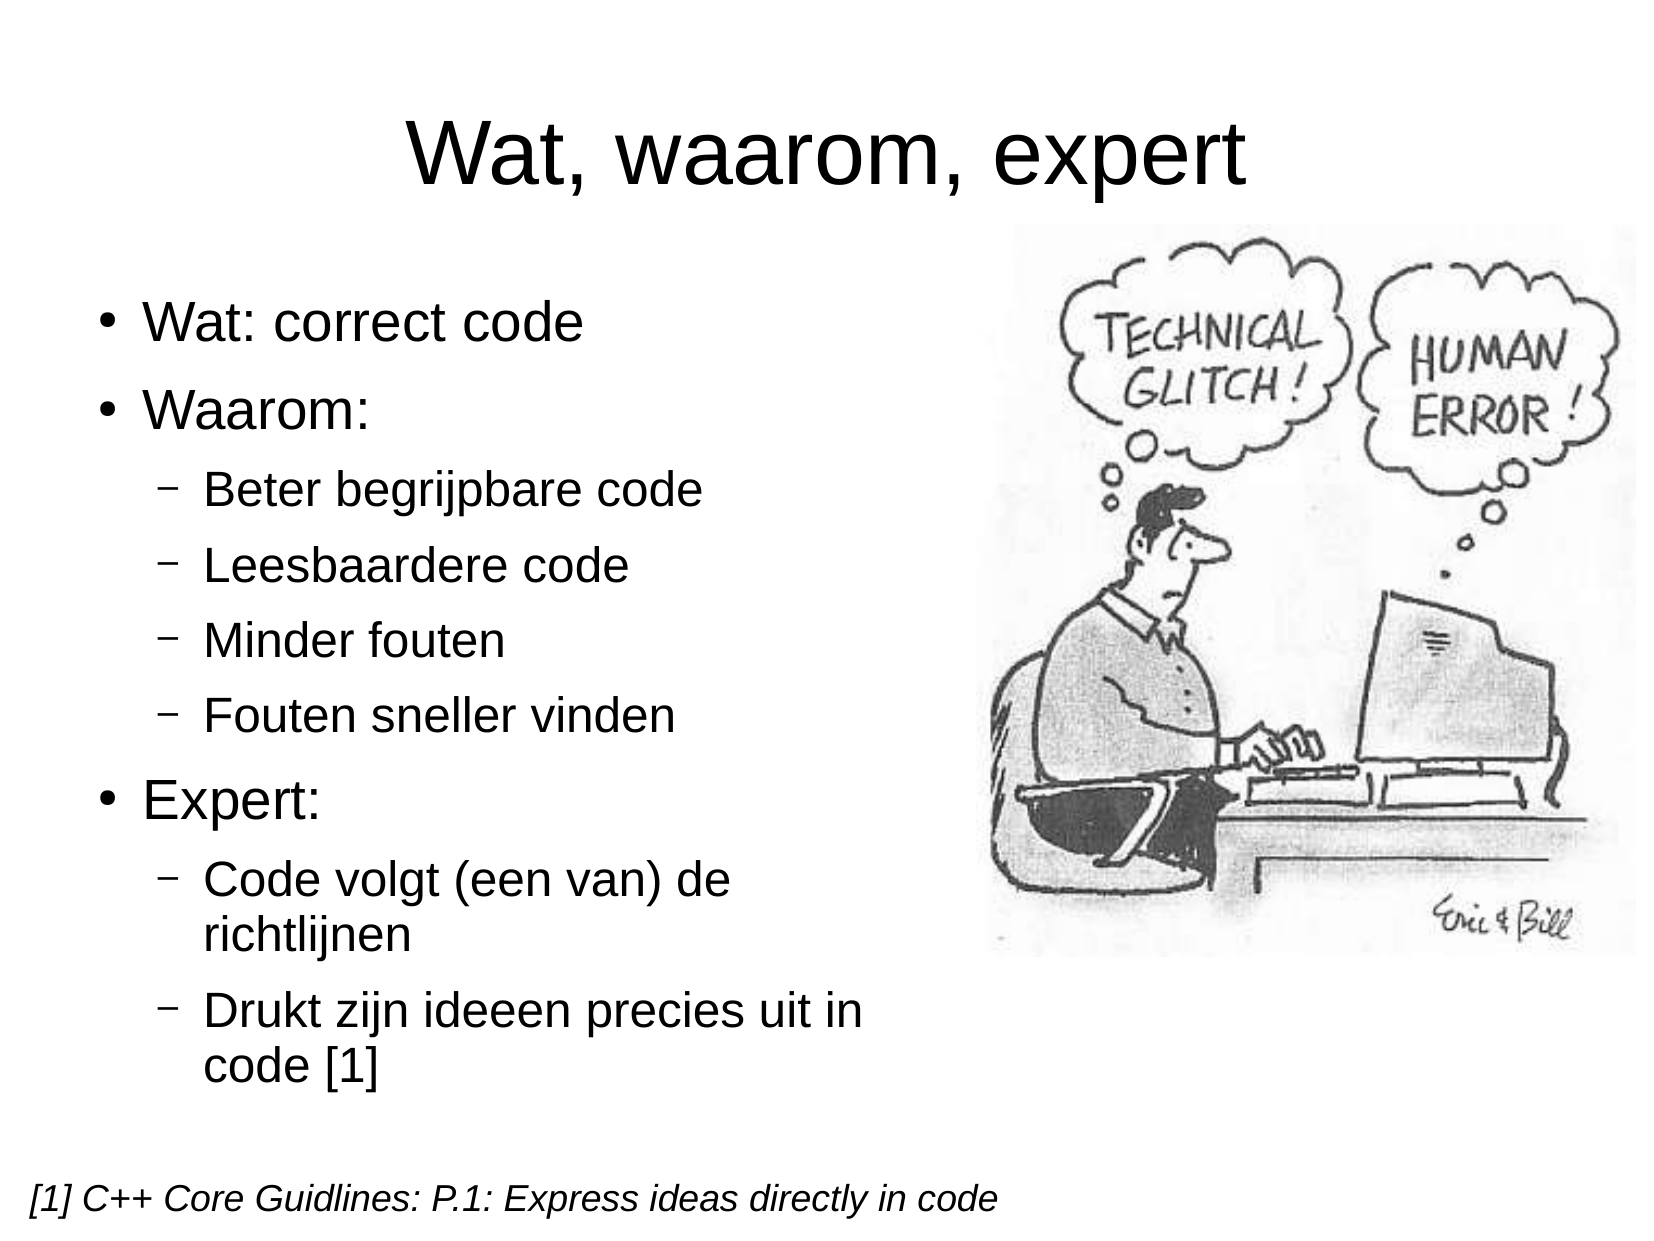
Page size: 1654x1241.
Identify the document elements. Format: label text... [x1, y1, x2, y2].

title Wat, waarom, expert [82, 49, 1571, 257]
picture [976, 224, 1636, 957]
list Wat: correct code Waarom: Beter begrijpbare code Leesbaardere code Minder fouten Fouten sneller vinden Expert: Code volgt (een van) de richtlijnen Drukt zijn ideeen precies uit in code [1] [82, 290, 931, 1096]
text_box [1] C++ Core Guidlines: P.1: Express ideas directly in code [15, 1170, 1015, 1227]
